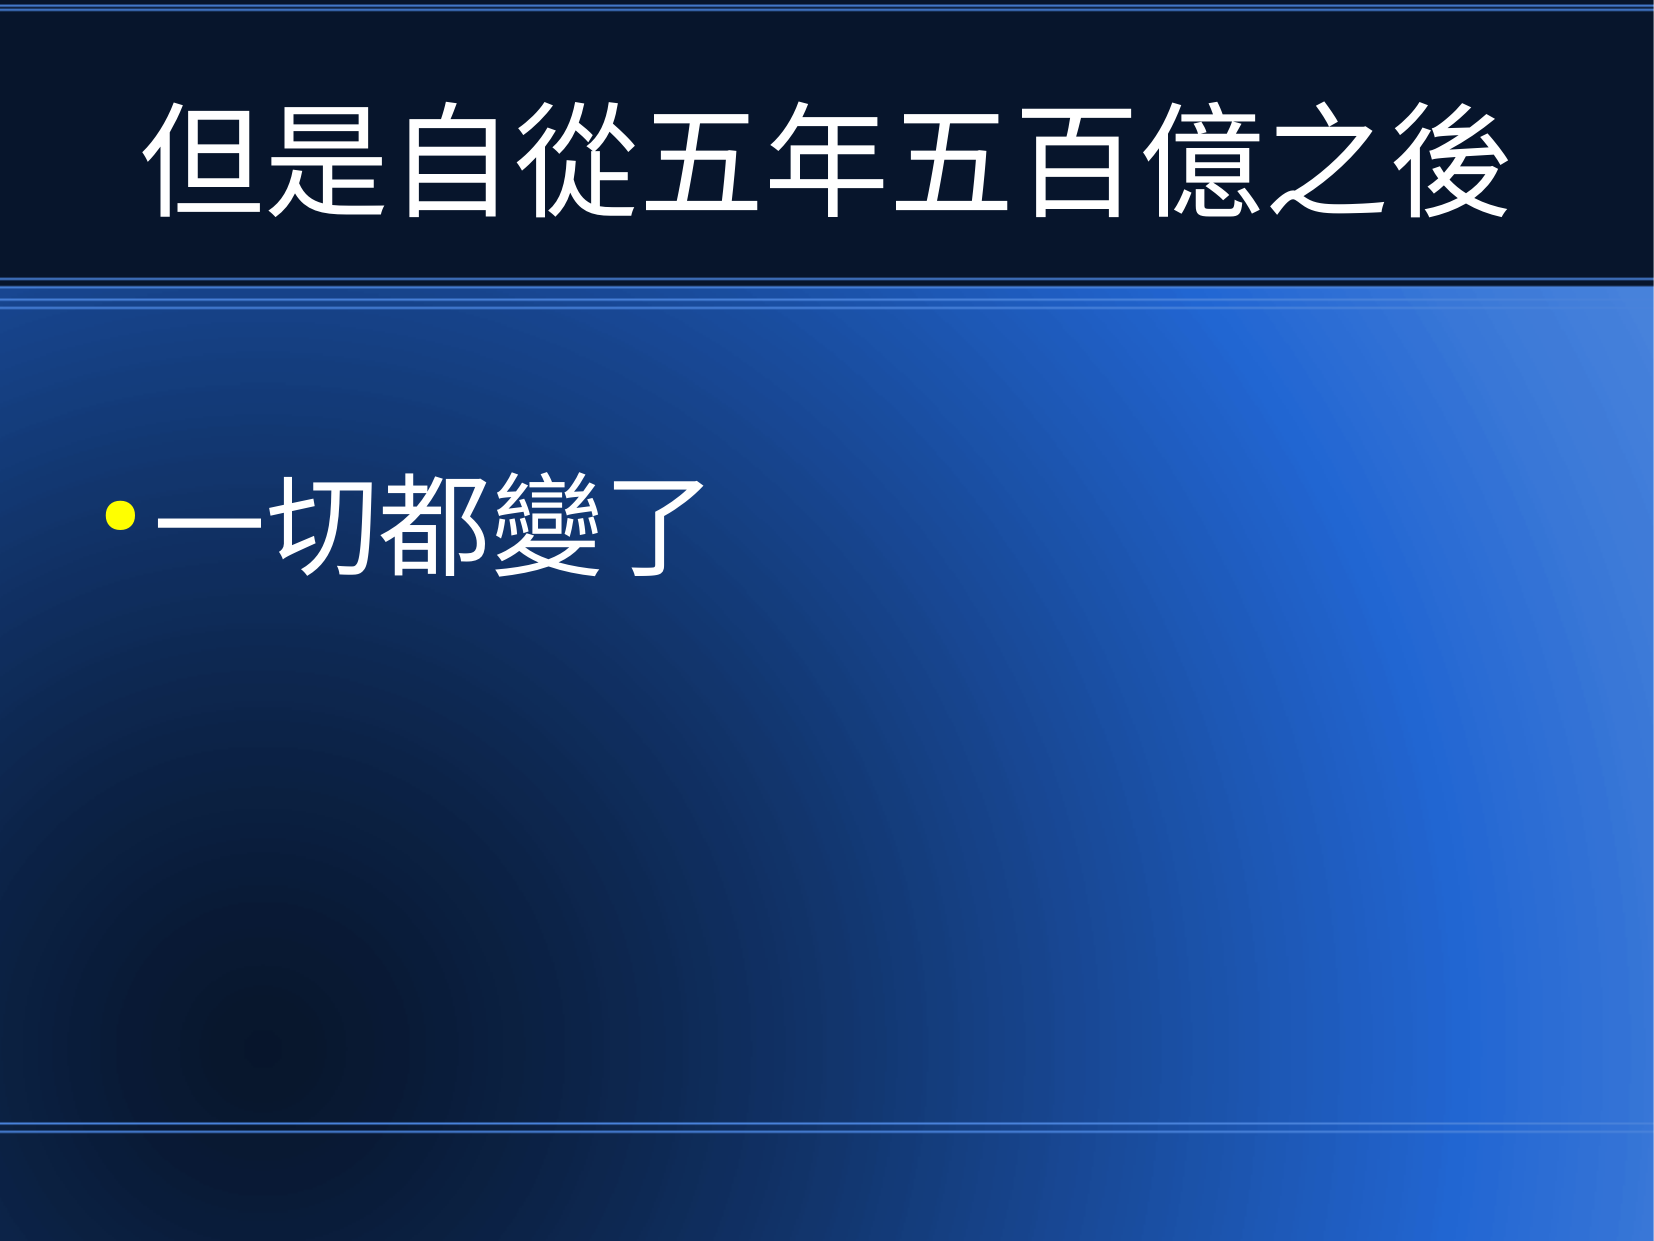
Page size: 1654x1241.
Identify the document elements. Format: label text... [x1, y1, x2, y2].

title 但是自從五年五百億之後 [82, 49, 1571, 257]
picture [0, 0, 1654, 1241]
list 一切都變了 [82, 355, 1571, 1241]
